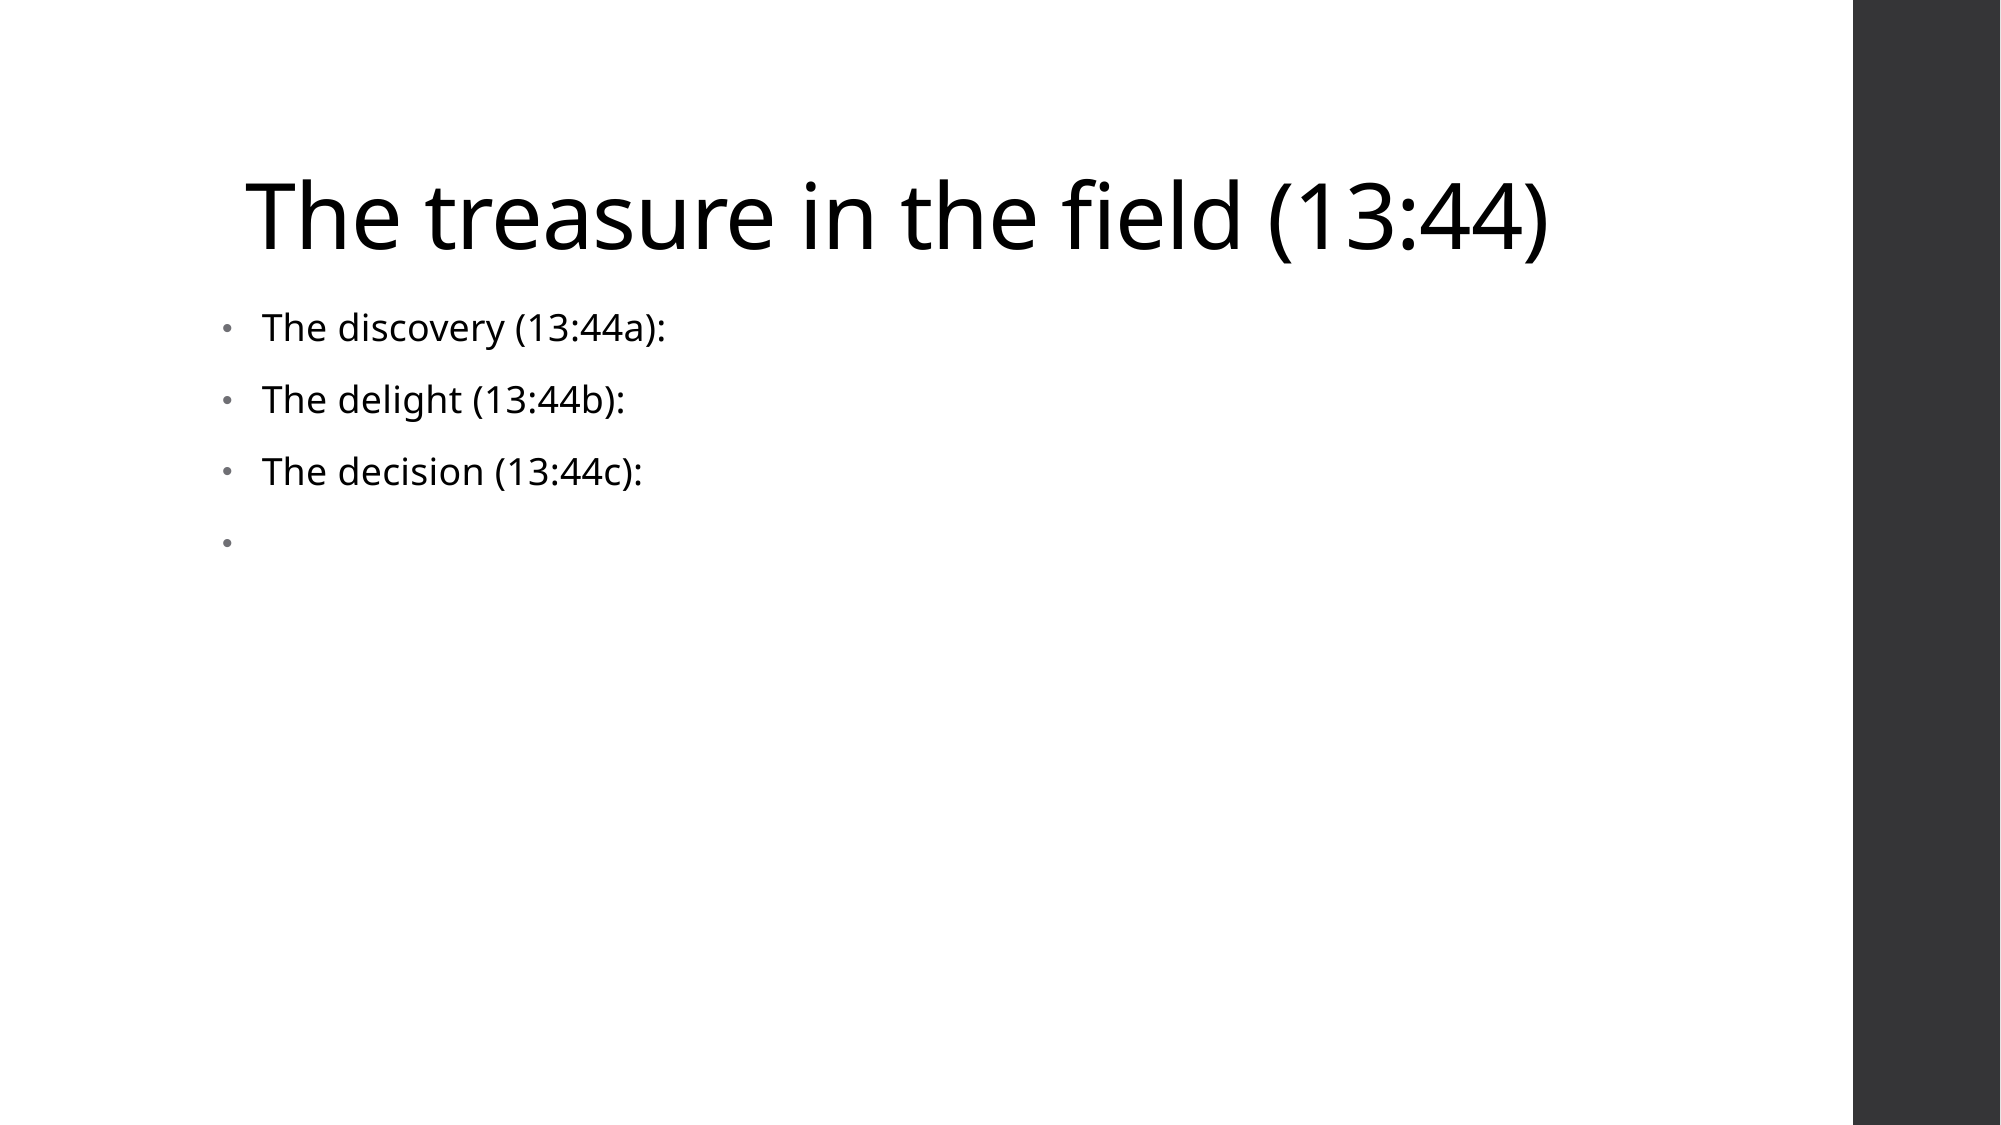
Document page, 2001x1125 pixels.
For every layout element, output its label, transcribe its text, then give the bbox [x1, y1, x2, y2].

title The treasure in the field (13:44) [206, 60, 1797, 278]
list The discovery (13:44a): The delight (13:44b): The decision (13:44c): [206, 299, 1617, 1014]
